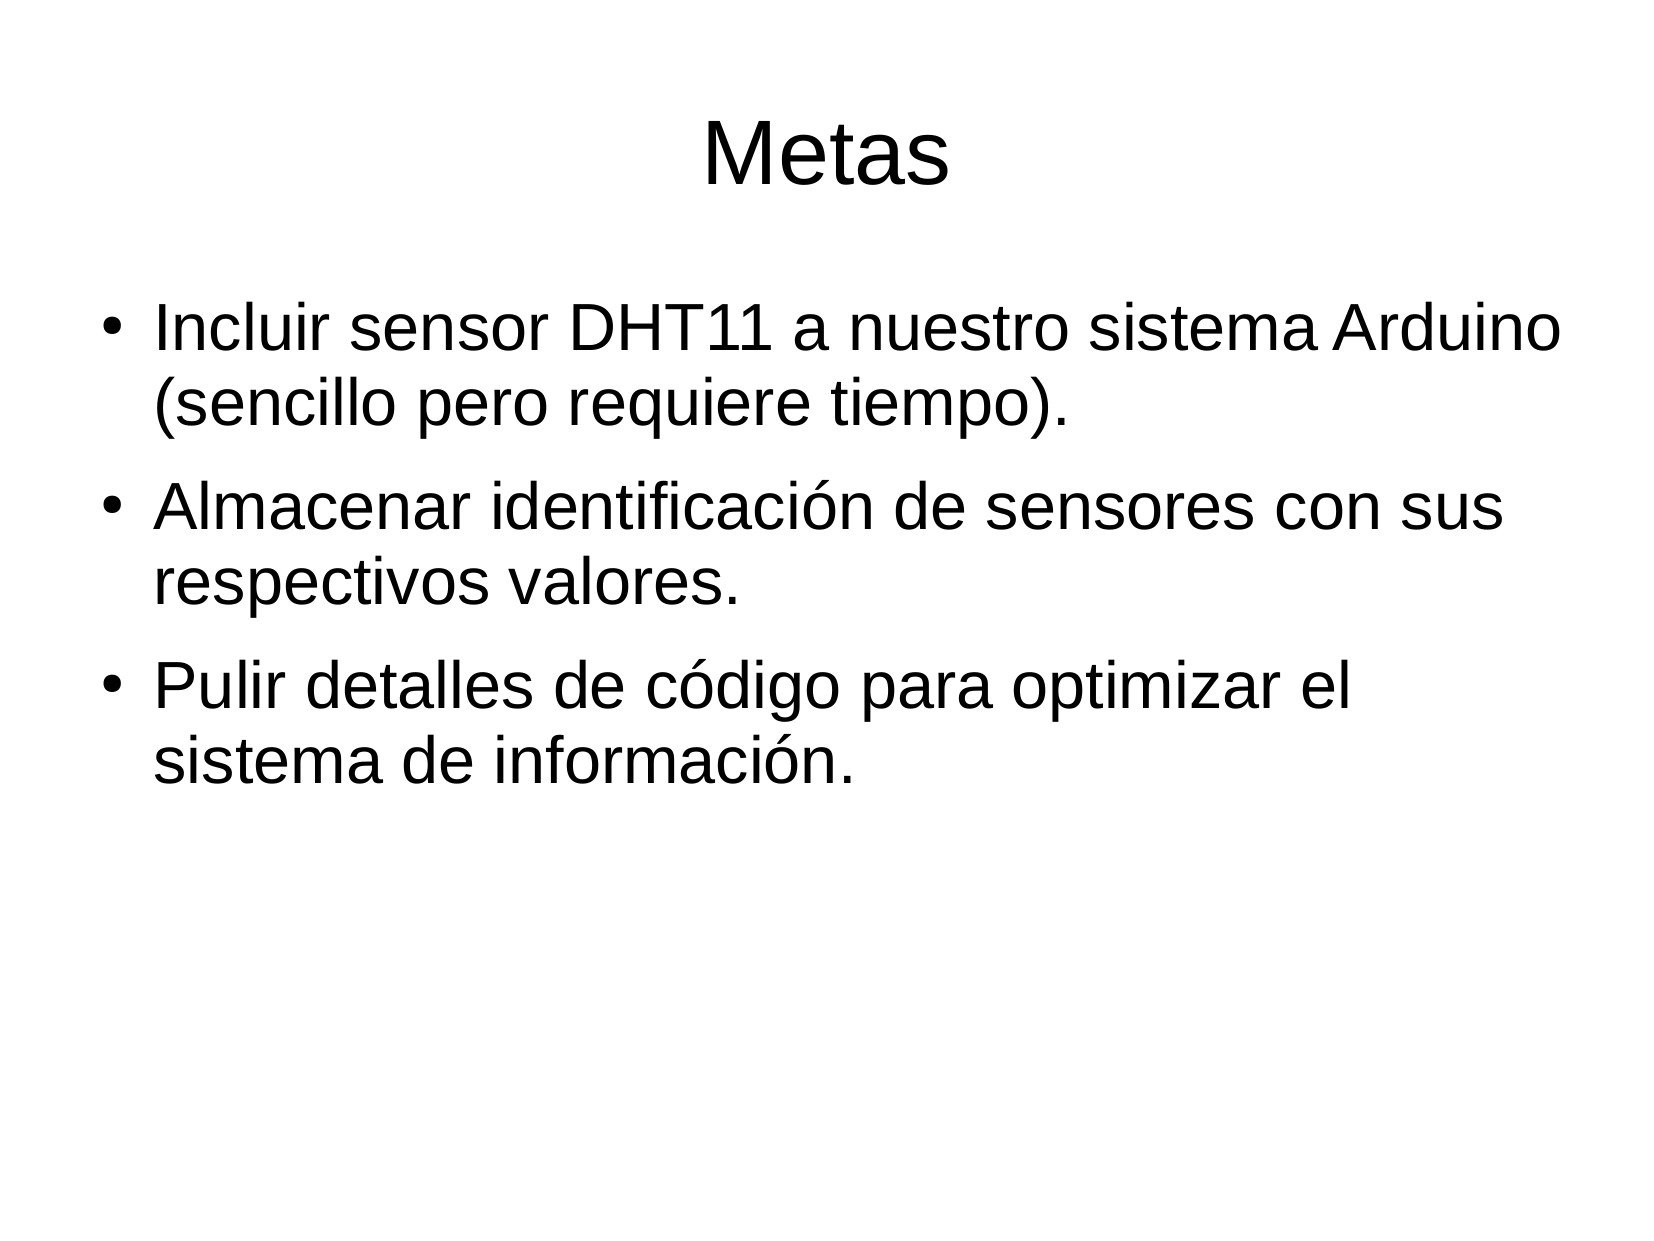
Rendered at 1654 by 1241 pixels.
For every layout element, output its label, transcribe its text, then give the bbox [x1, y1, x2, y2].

title Metas [82, 49, 1571, 257]
list Incluir sensor DHT11 a nuestro sistema Arduino (sencillo pero requiere tiempo). Almacenar identificación de sensores con sus respectivos valores. Pulir detalles de código para optimizar el sistema de información. [82, 290, 1571, 1010]
